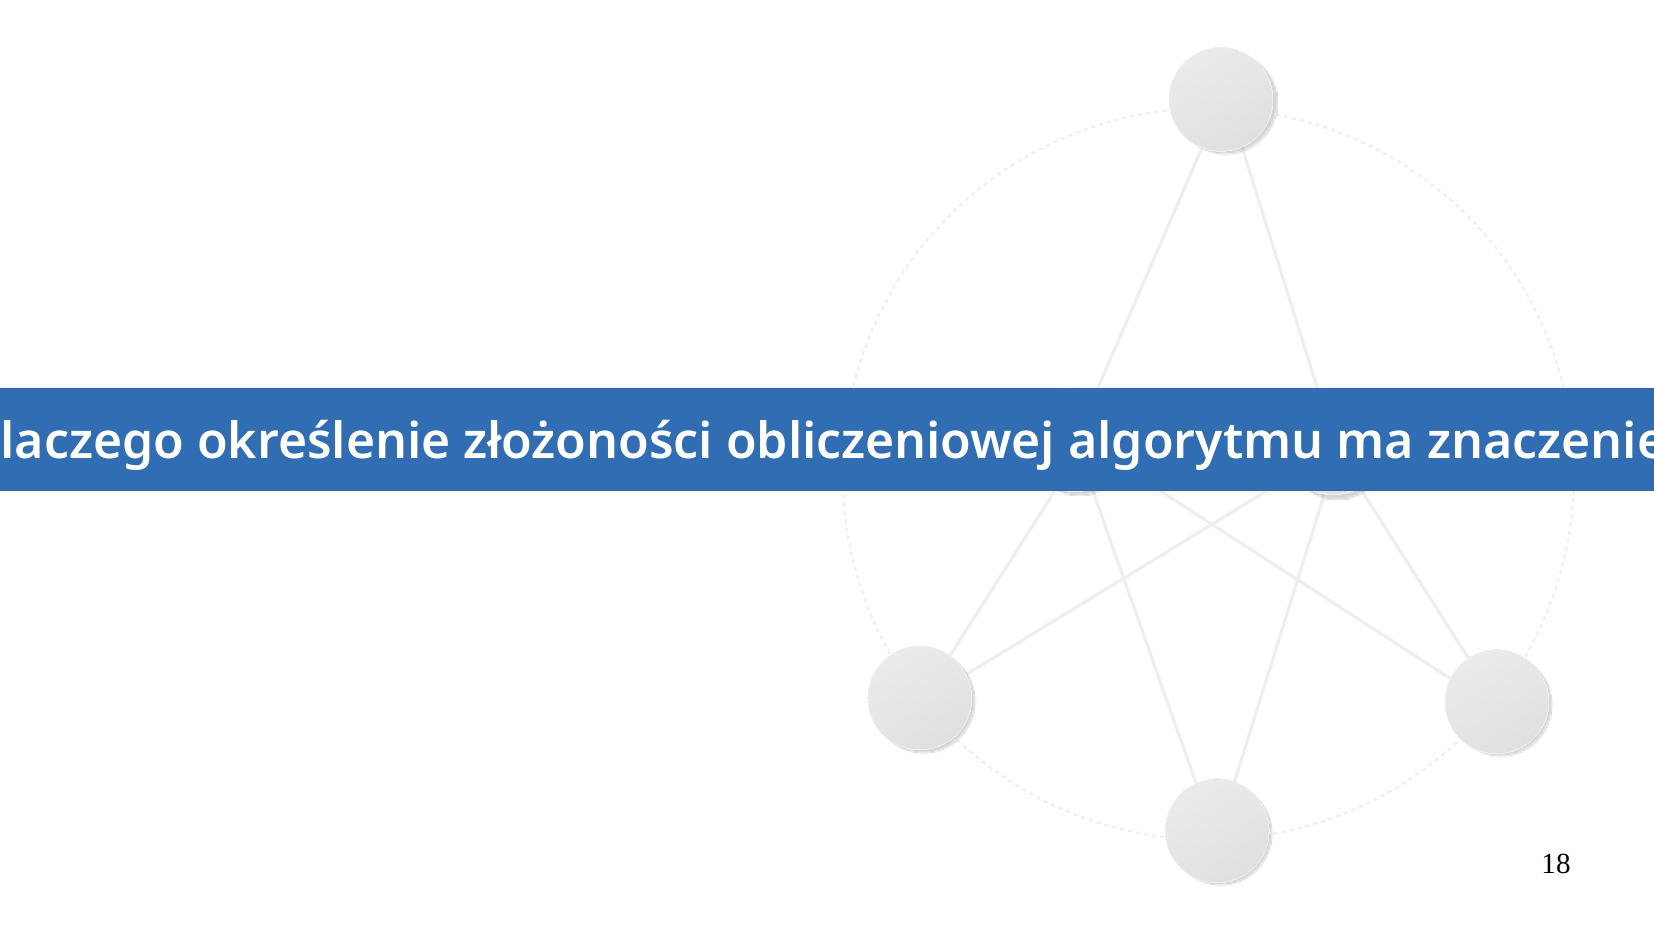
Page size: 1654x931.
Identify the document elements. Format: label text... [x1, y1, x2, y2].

text_box [1169, 47, 1273, 152]
text_box [1313, 491, 1353, 495]
text_box Dlaczego określenie złożoności obliczeniowej algorytmu ma znaczenie? [0, 388, 1654, 491]
text_box [867, 645, 972, 750]
text_box [1165, 778, 1270, 883]
text_box [1445, 649, 1549, 754]
